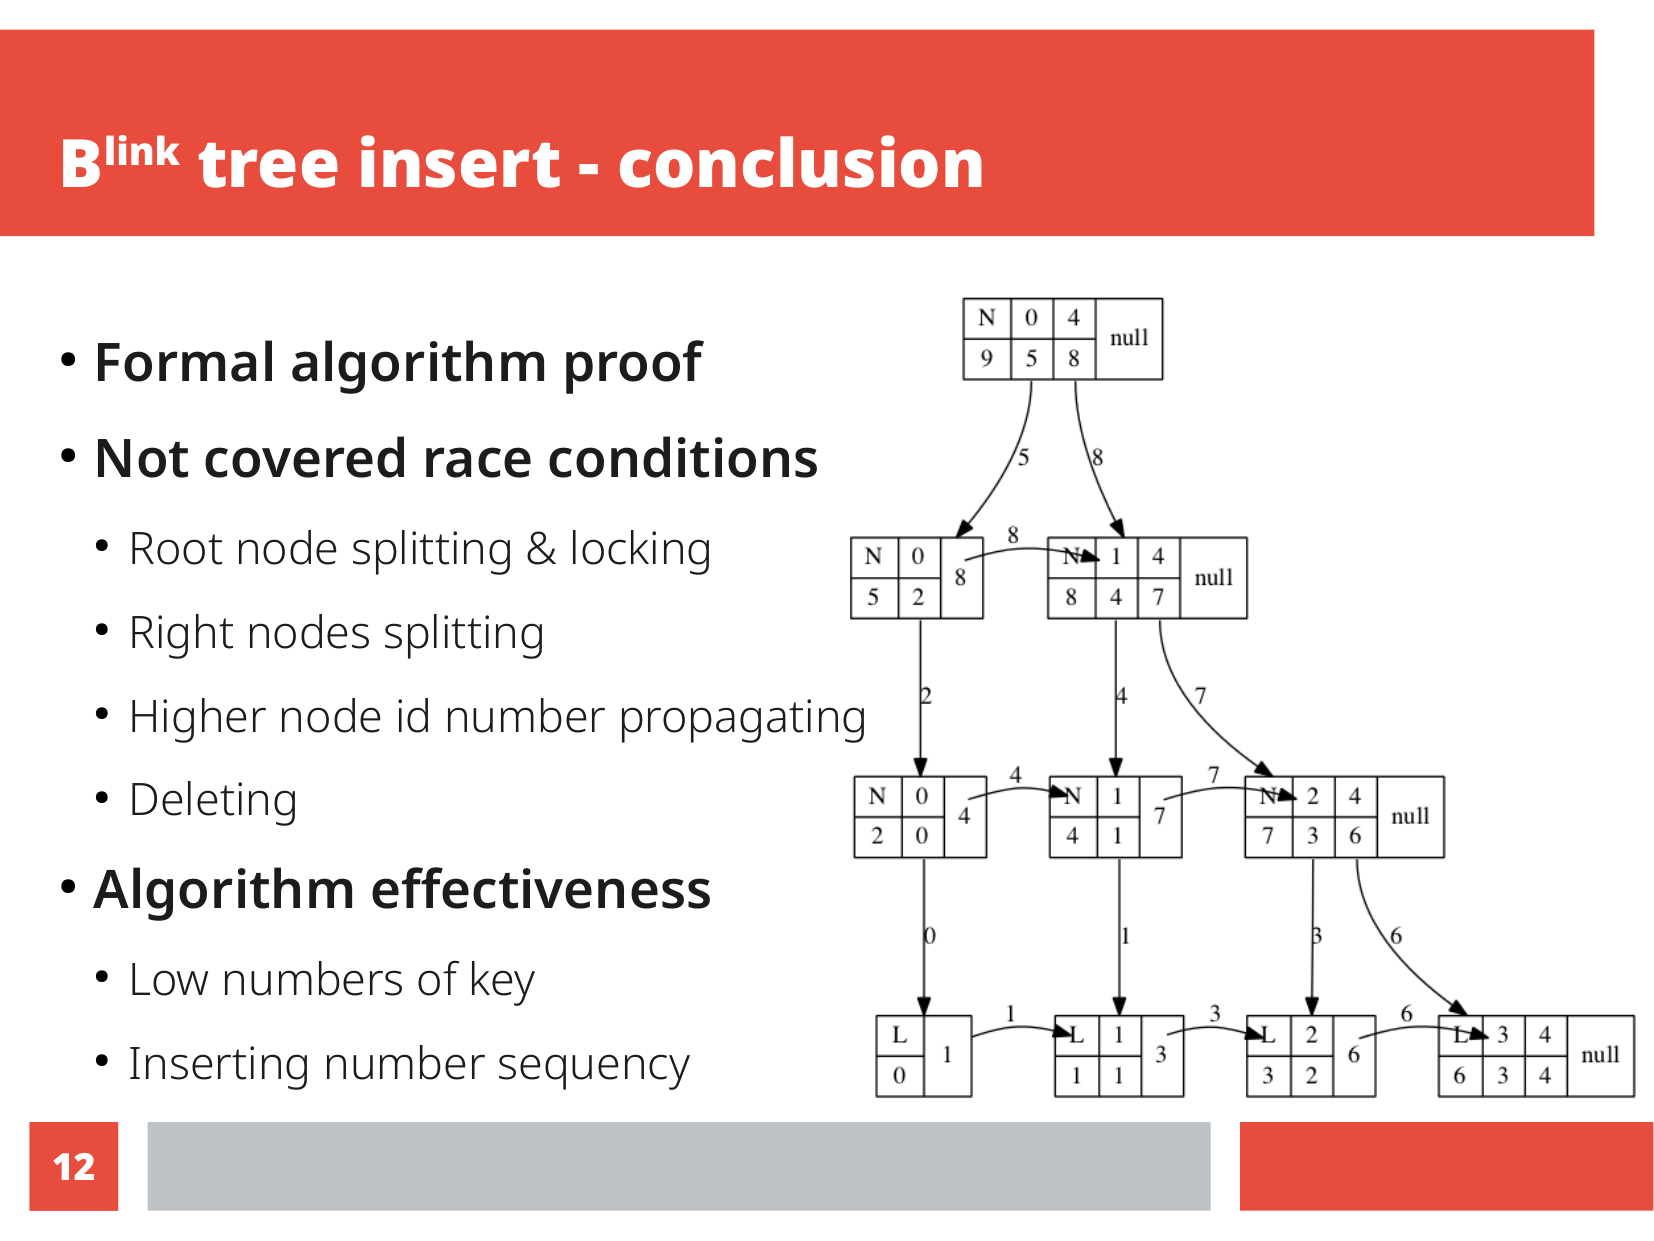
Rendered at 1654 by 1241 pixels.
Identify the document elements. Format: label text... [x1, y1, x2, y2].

picture [845, 290, 1641, 1106]
list Formal algorithm proof Not covered race conditions Root node splitting & locking Right nodes splitting Higher node id number propagating Deleting Algorithm effectiveness Low numbers of key Inserting number sequency [59, 324, 1565, 1093]
title Blink tree insert - conclusion [59, 59, 1595, 207]
